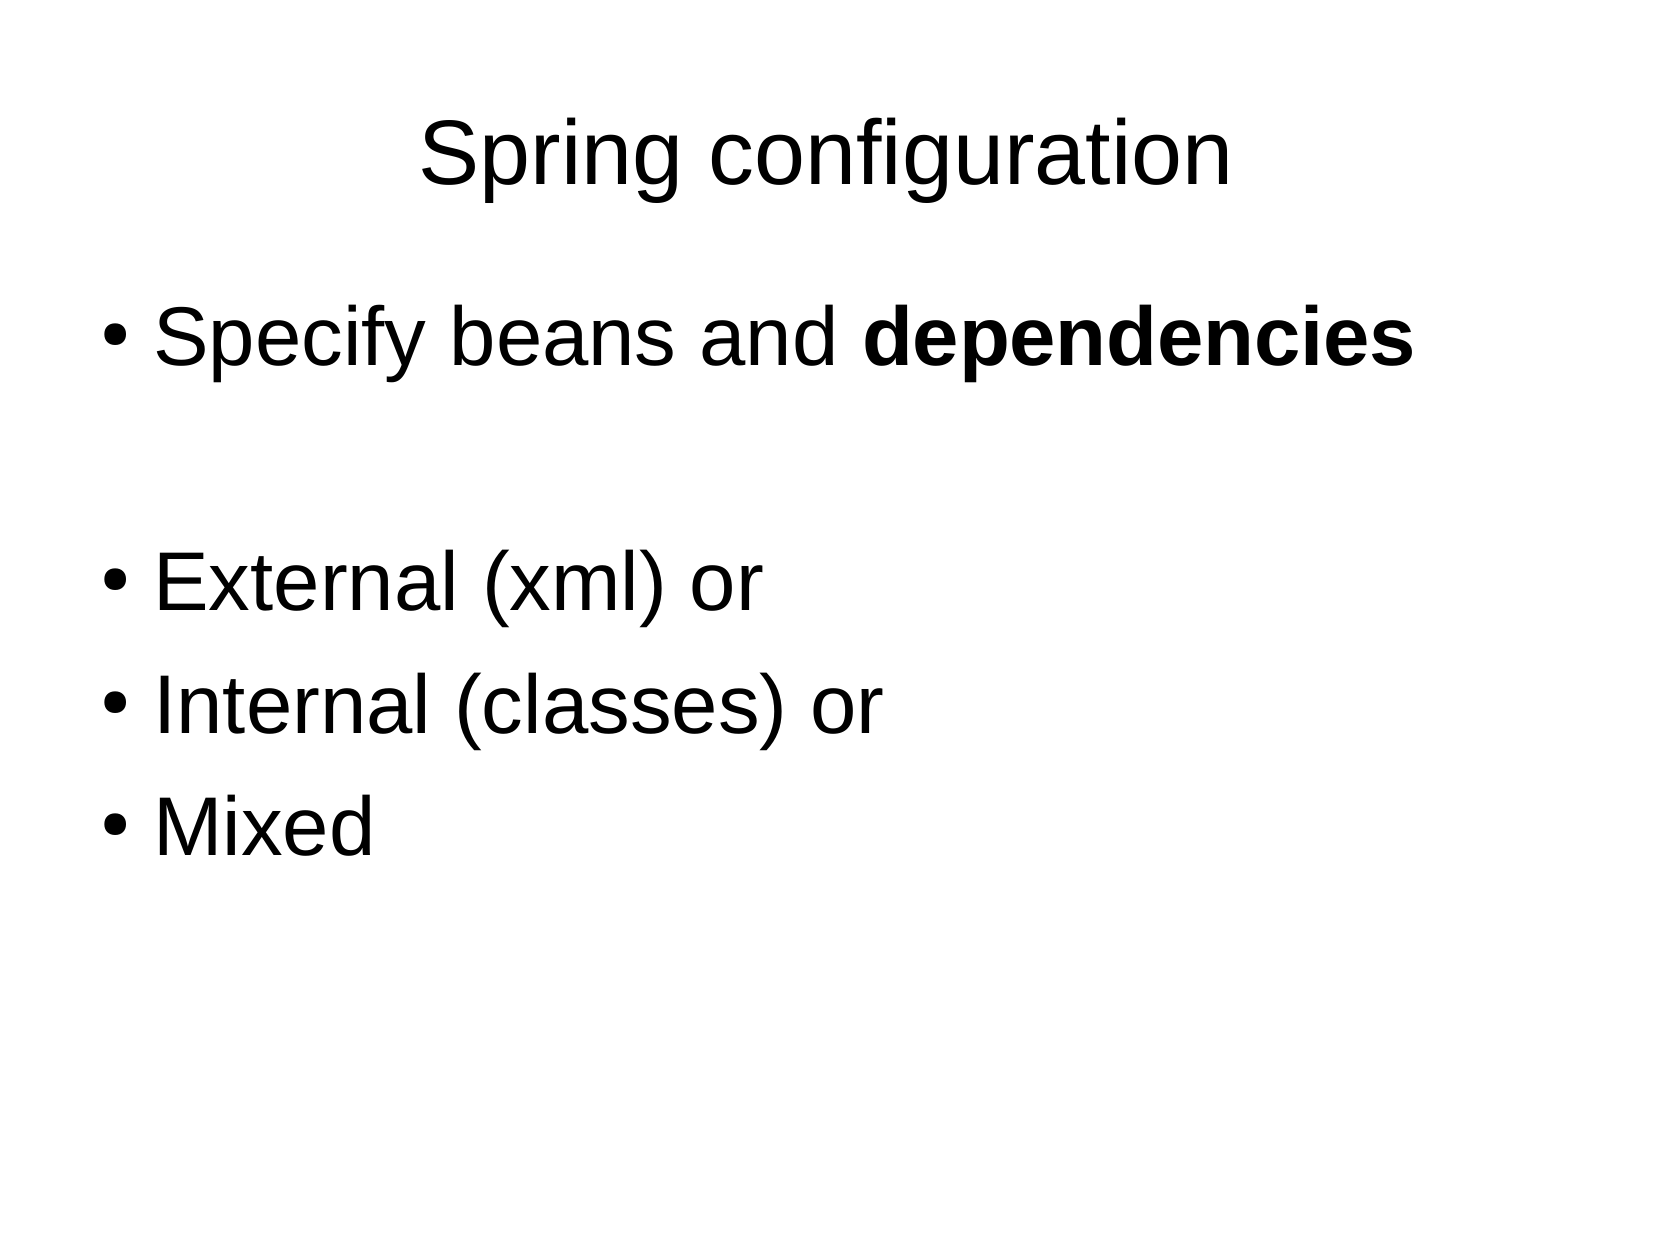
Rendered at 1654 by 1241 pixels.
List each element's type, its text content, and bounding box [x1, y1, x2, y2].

title Spring configuration [82, 49, 1571, 257]
list Specify beans and dependencies External (xml) or Internal (classes) or Mixed [82, 290, 1538, 1010]
